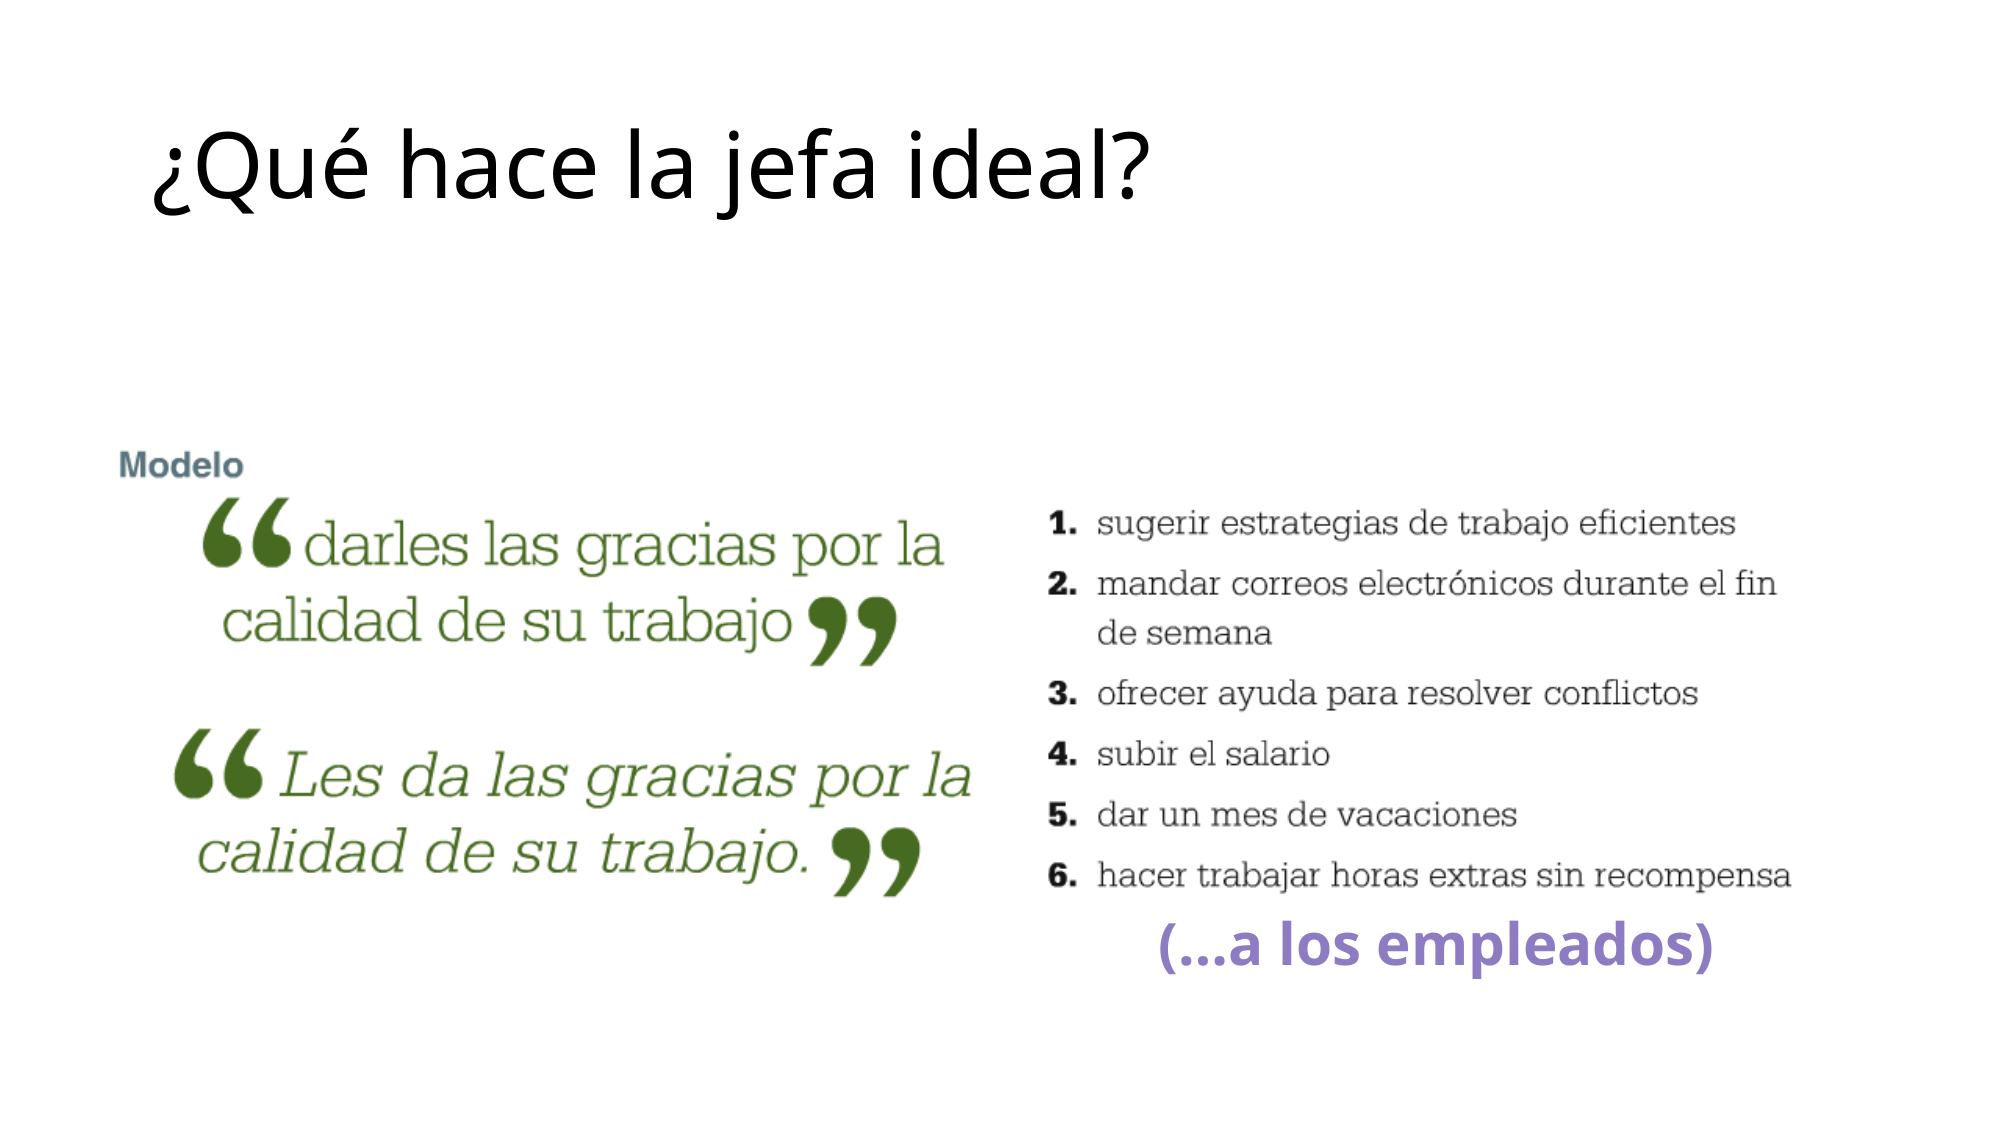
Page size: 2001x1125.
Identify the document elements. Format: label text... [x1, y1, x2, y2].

title ¿Qué hace la jefa ideal? [137, 59, 1863, 278]
picture [86, 427, 990, 934]
picture [1019, 490, 1826, 905]
text_box (…a los empleados) [1144, 899, 1988, 986]
